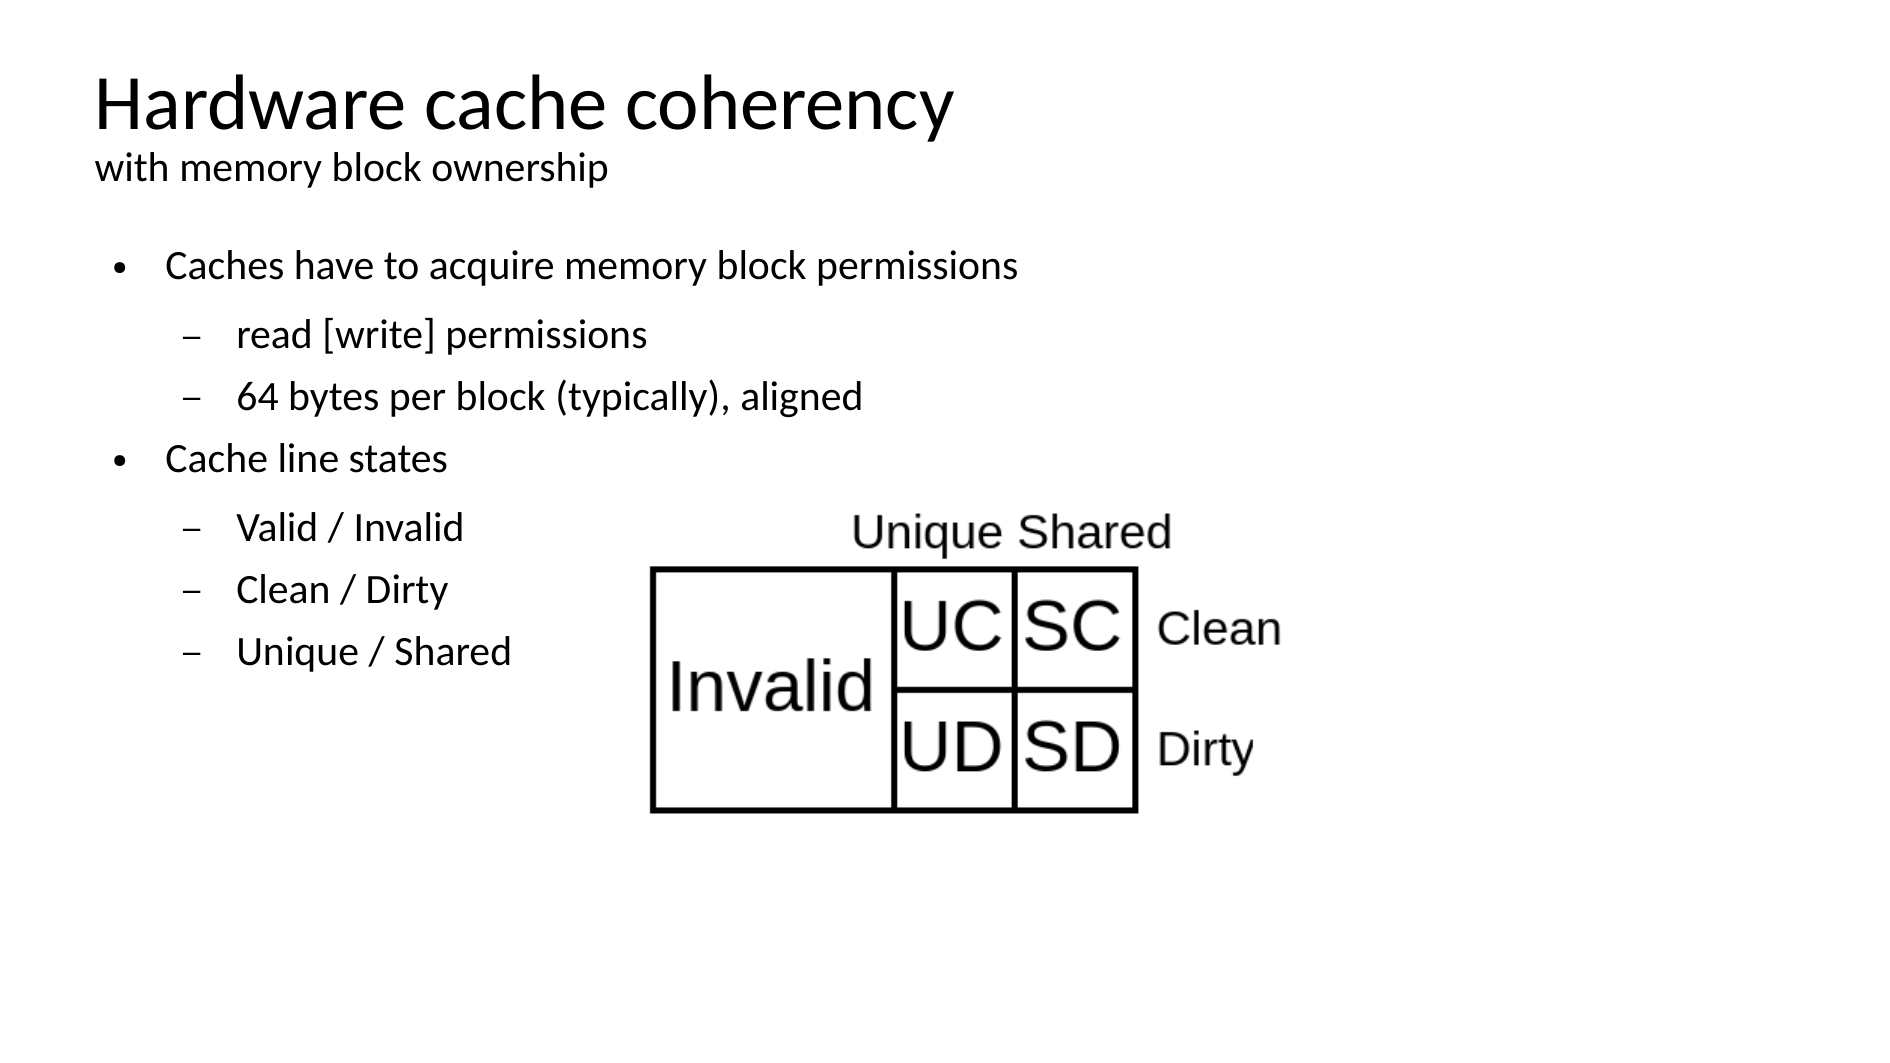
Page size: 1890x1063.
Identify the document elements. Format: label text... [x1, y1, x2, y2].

title Hardware cache coherency with memory block ownership [94, 42, 1796, 220]
list Caches have to acquire memory block permissions read [write] permissions 64 bytes per block (typically), aligned Cache line states Valid / Invalid Clean / Dirty Unique / Shared [94, 248, 1890, 957]
picture [590, 440, 1440, 875]
